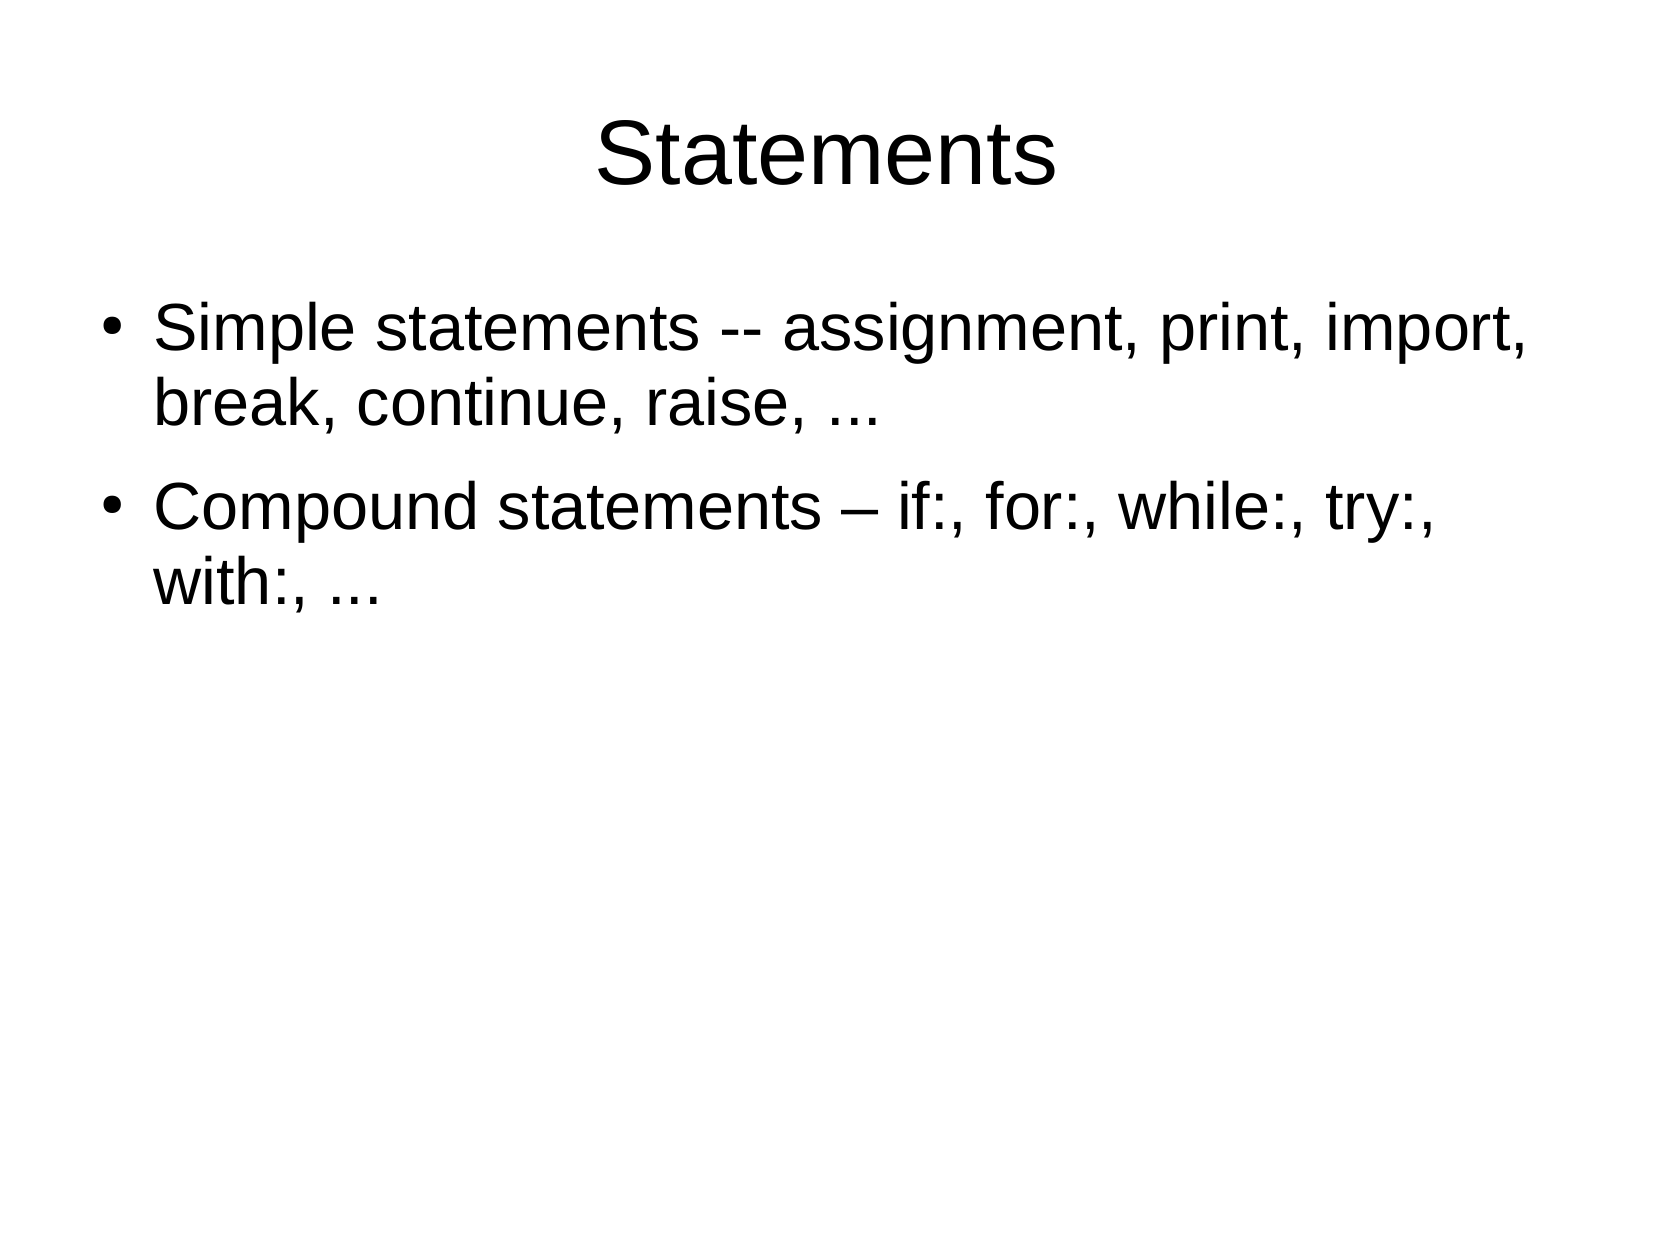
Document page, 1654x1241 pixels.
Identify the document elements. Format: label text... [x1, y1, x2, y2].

title Statements [82, 49, 1571, 257]
list Simple statements -- assignment, print, import, break, continue, raise, ... Compound statements – if:, for:, while:, try:, with:, ... [82, 290, 1571, 1109]
